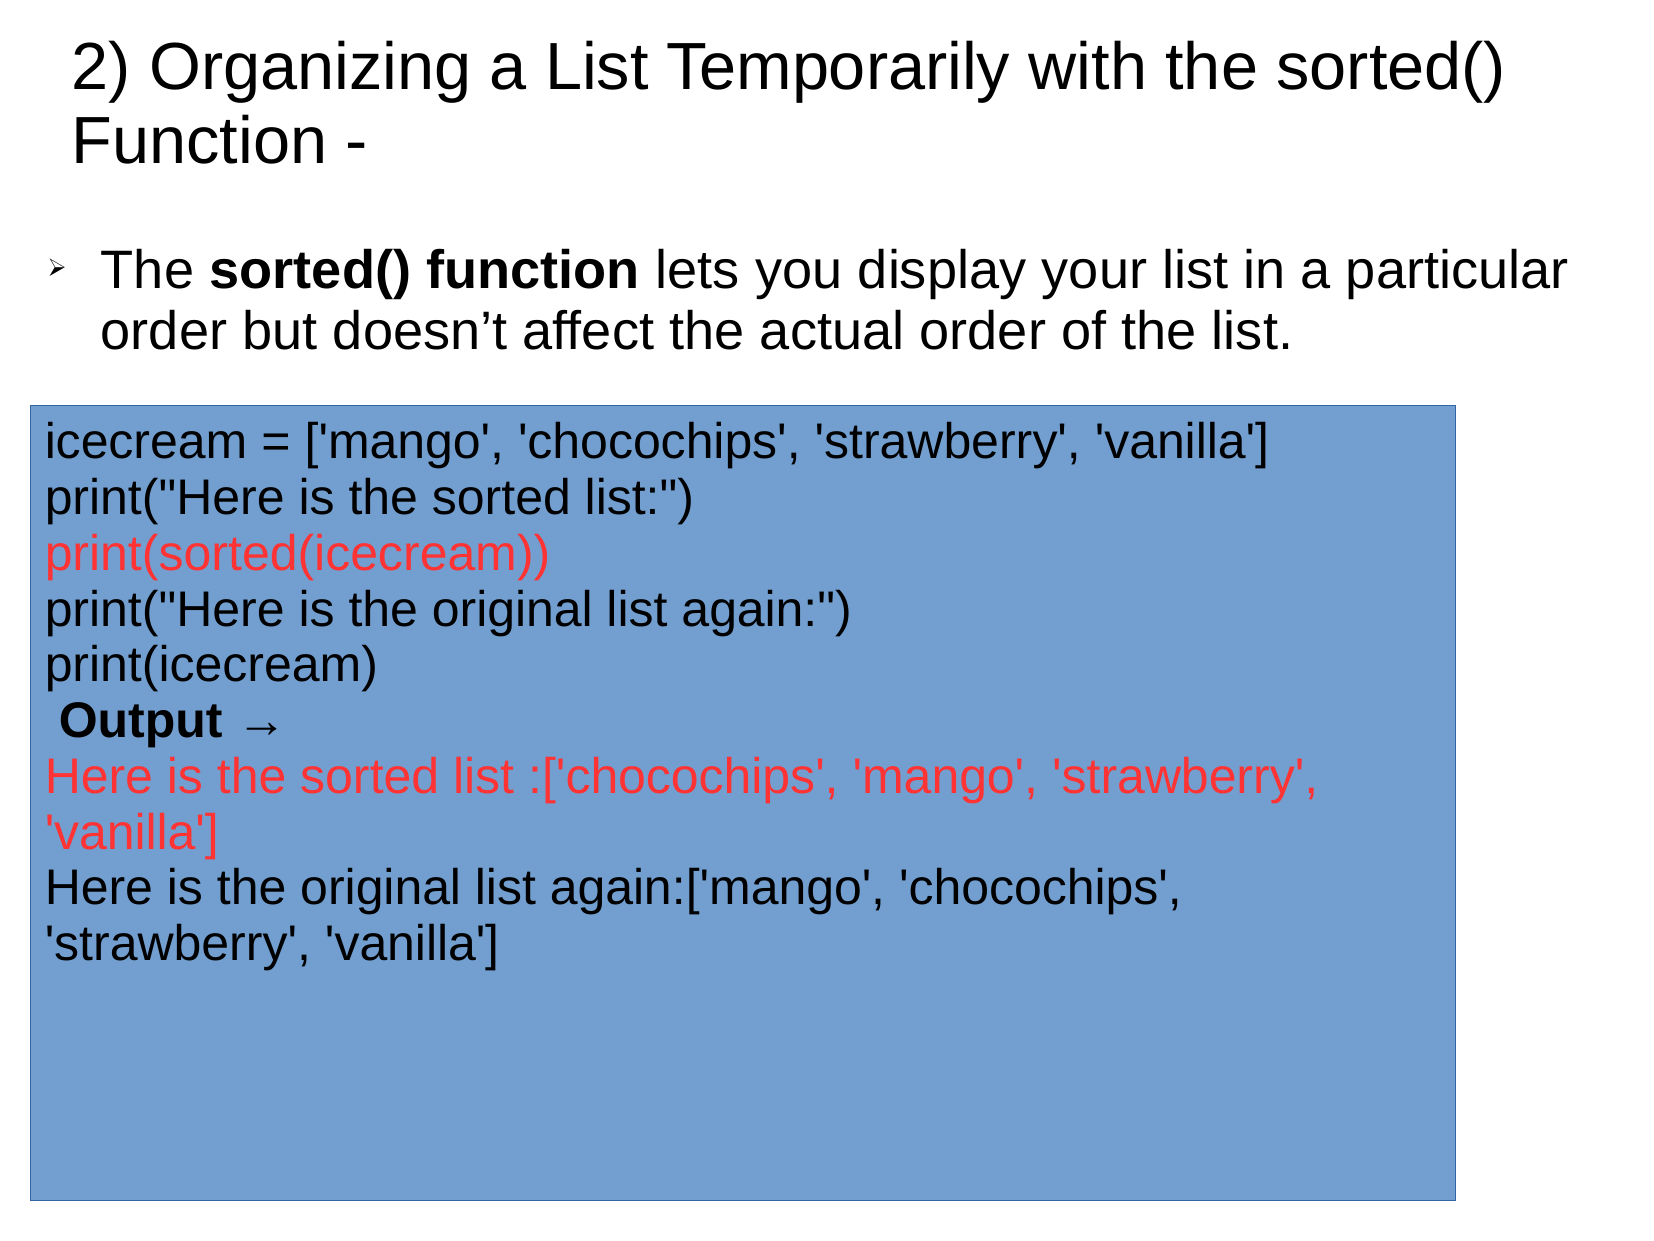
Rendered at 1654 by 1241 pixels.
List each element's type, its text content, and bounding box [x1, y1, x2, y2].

list The sorted() function lets you display your list in a particular order but doesn’t affect the actual order of the list. [30, 240, 1621, 1216]
text_box icecream = ['mango', 'chocochips', 'strawberry', 'vanilla'] print("Here is the sorted list:") print(sorted(icecream)) print("Here is the original list again:") print(icecream) Output → Here is the sorted list :['chocochips', 'mango', 'strawberry', 'vanilla'] Here is the original list again:['mango', 'chocochips', 'strawberry', 'vanilla'] [30, 406, 1441, 1216]
text_box [30, 405, 1456, 1201]
title 2) Organizing a List Temporarily with the sorted() Function - [71, 0, 1561, 208]
